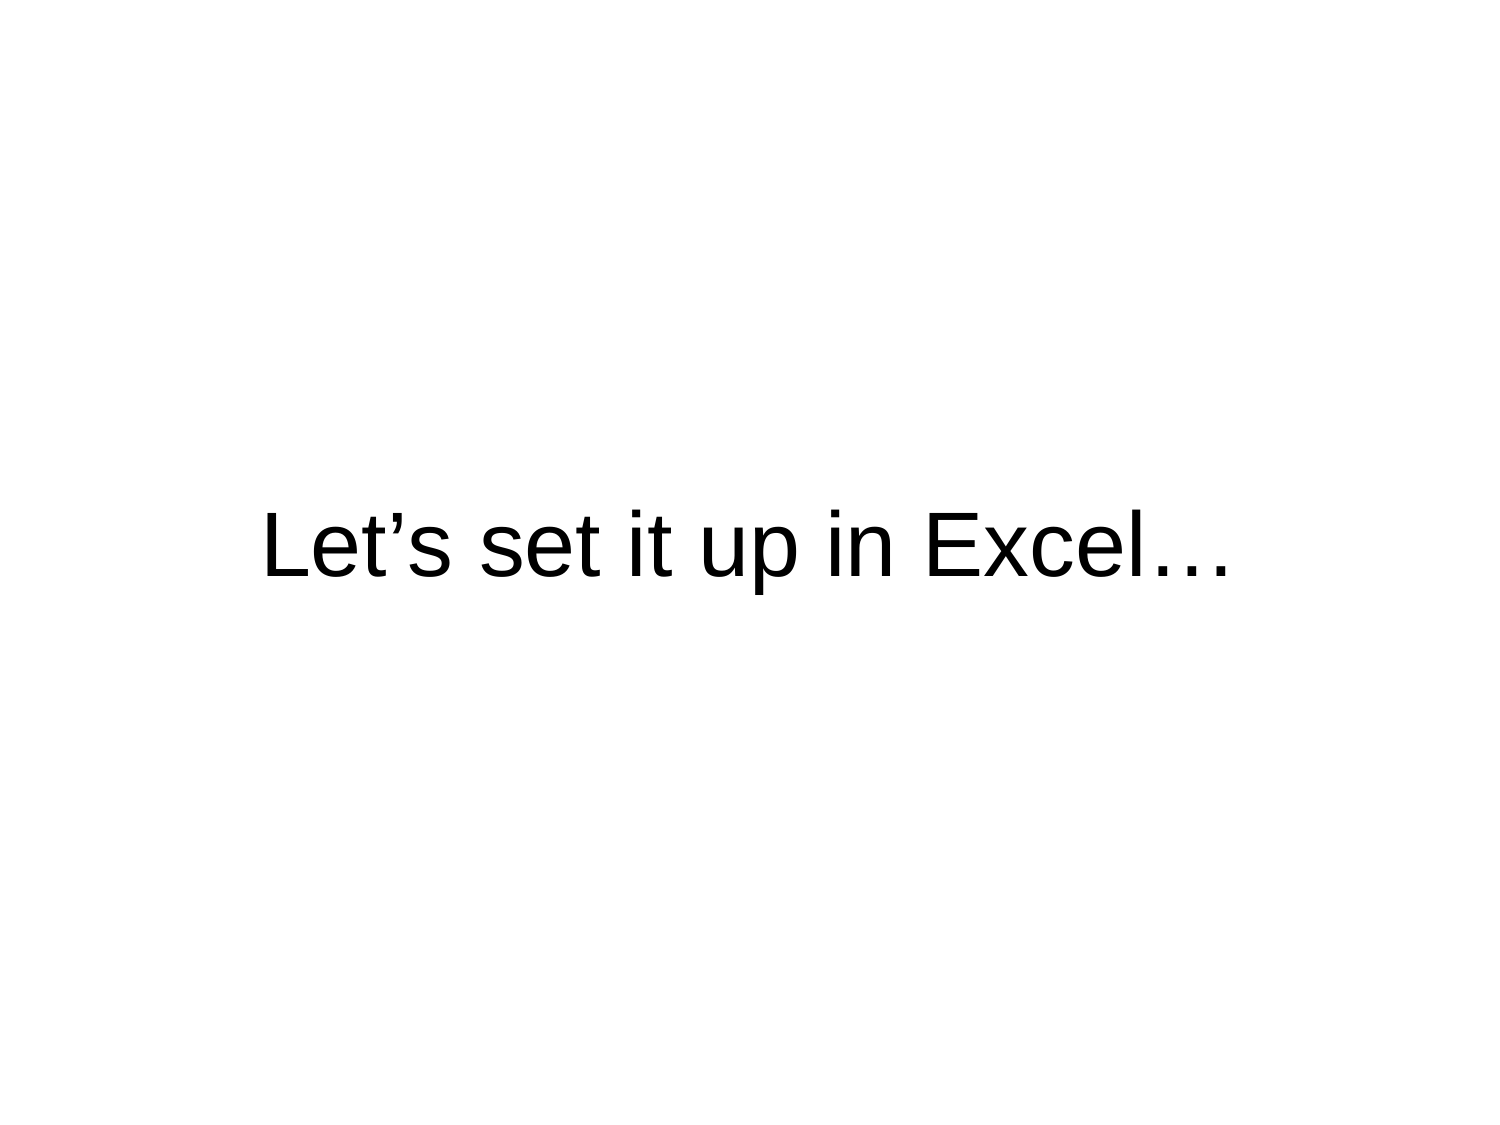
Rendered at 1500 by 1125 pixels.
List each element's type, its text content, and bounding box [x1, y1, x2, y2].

title Let’s set it up in Excel… [75, 445, 1426, 634]
